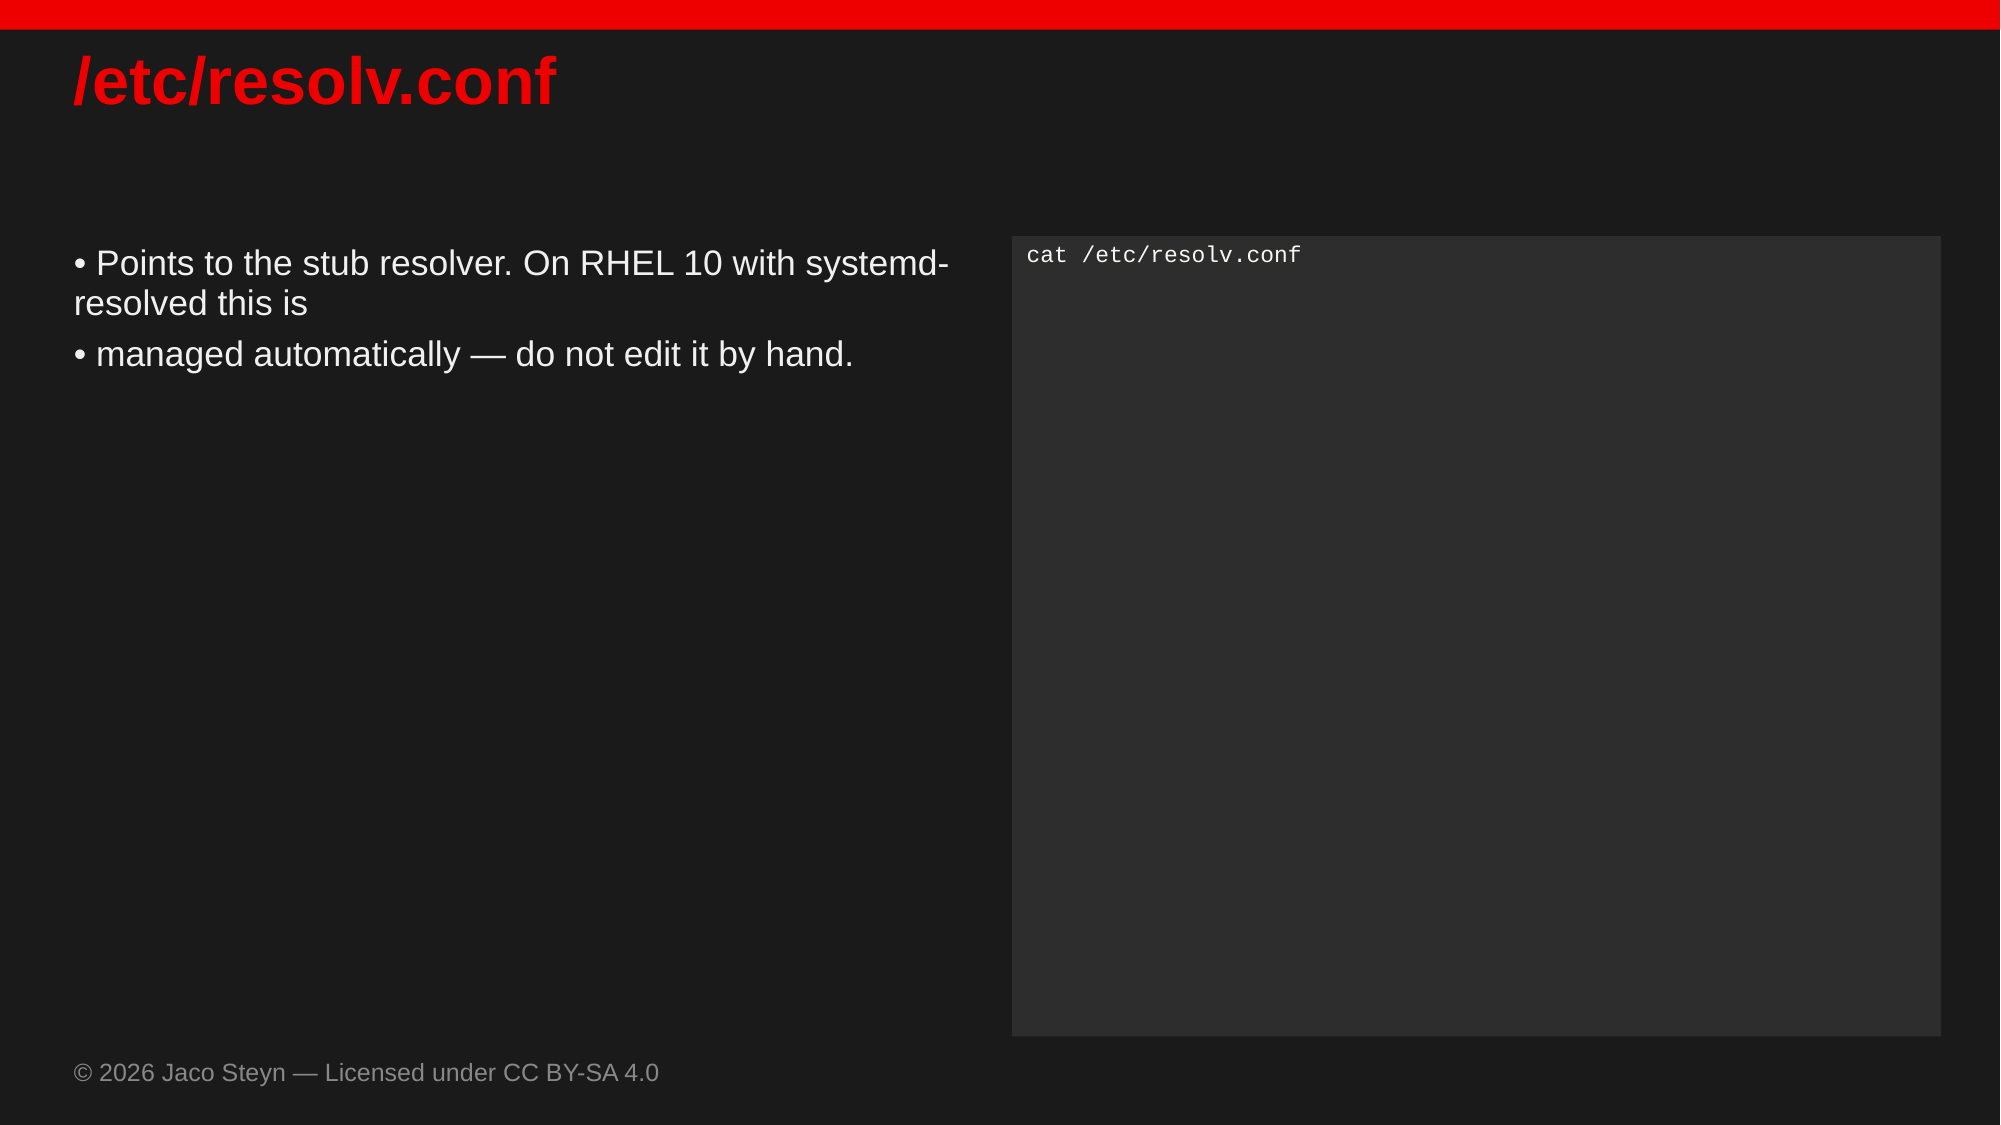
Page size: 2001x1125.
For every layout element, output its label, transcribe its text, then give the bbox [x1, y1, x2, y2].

text_box cat /etc/resolv.conf [1011, 236, 1942, 1037]
text_box • Points to the stub resolver. On RHEL 10 with systemd-resolved this is • managed automatically — do not edit it by hand. [59, 236, 989, 1037]
text_box © 2026 Jaco Steyn — Licensed under CC BY-SA 4.0 [59, 1051, 1942, 1093]
text_box /etc/resolv.conf [59, 36, 1942, 208]
text_box [0, 0, 2001, 30]
